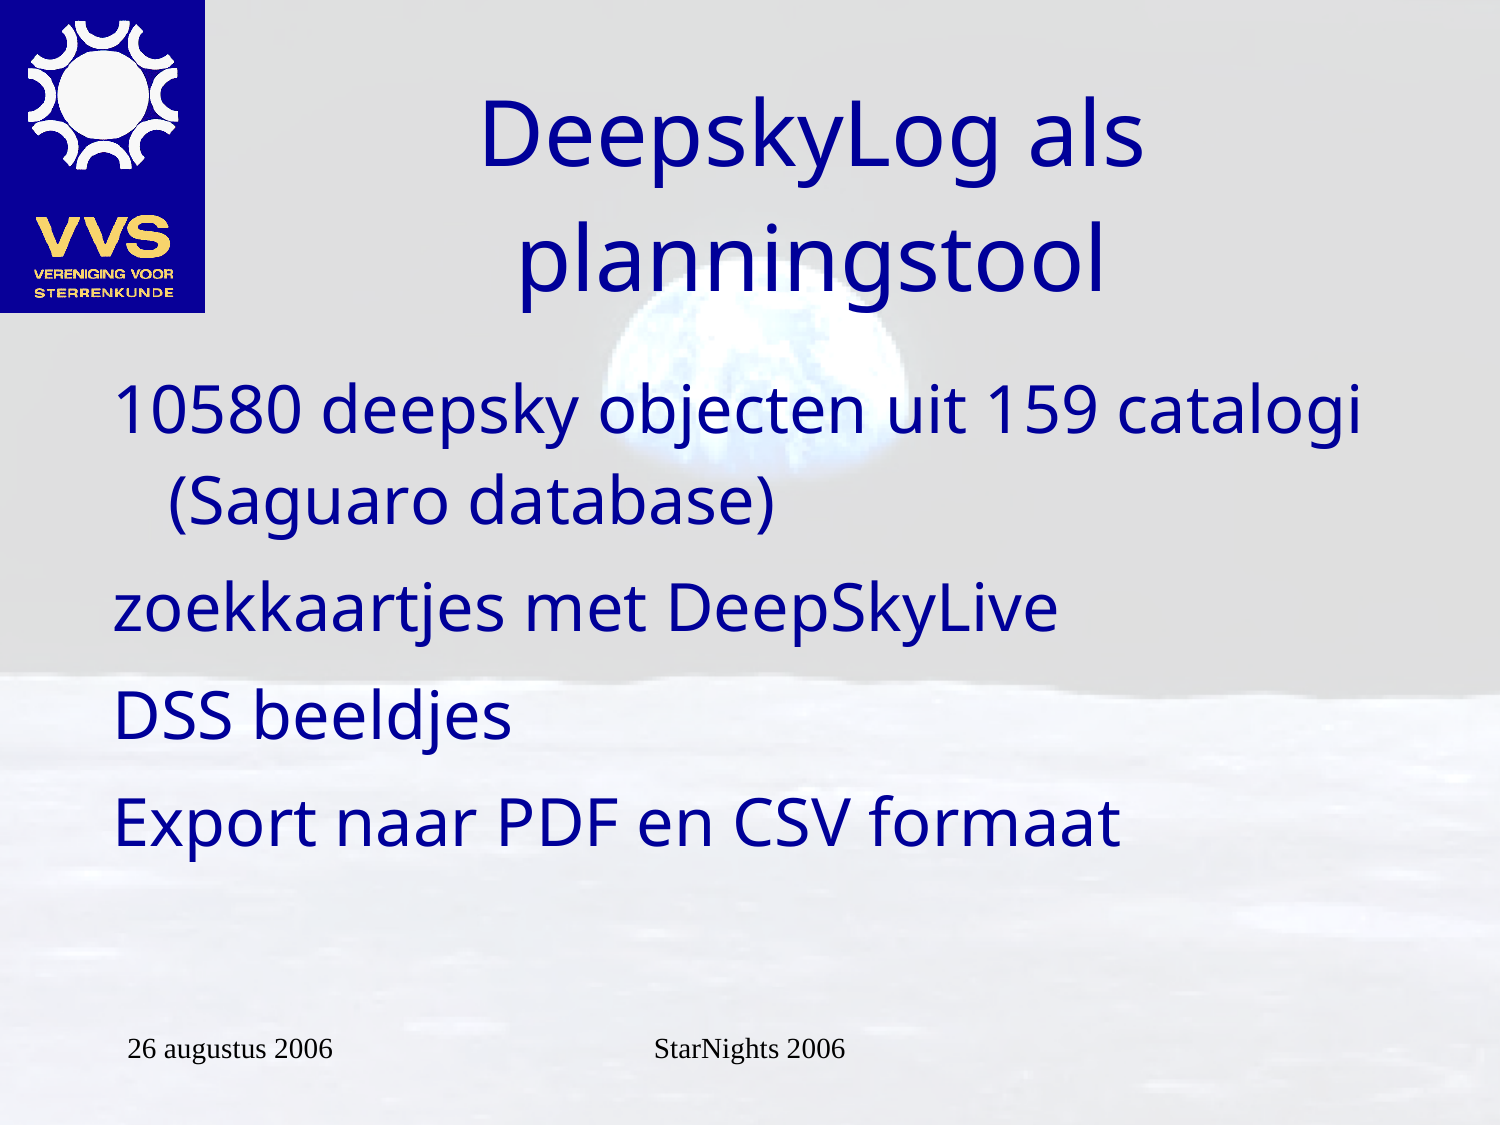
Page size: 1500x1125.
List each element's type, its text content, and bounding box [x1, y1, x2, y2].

picture [0, 0, 205, 313]
list 10580 deepsky objecten uit 159 catalogi (Saguaro database) zoekkaartjes met DeepSkyLive DSS beeldjes Export naar PDF en CSV formaat [112, 362, 1388, 986]
title DeepskyLog als planningstool [237, 76, 1388, 312]
